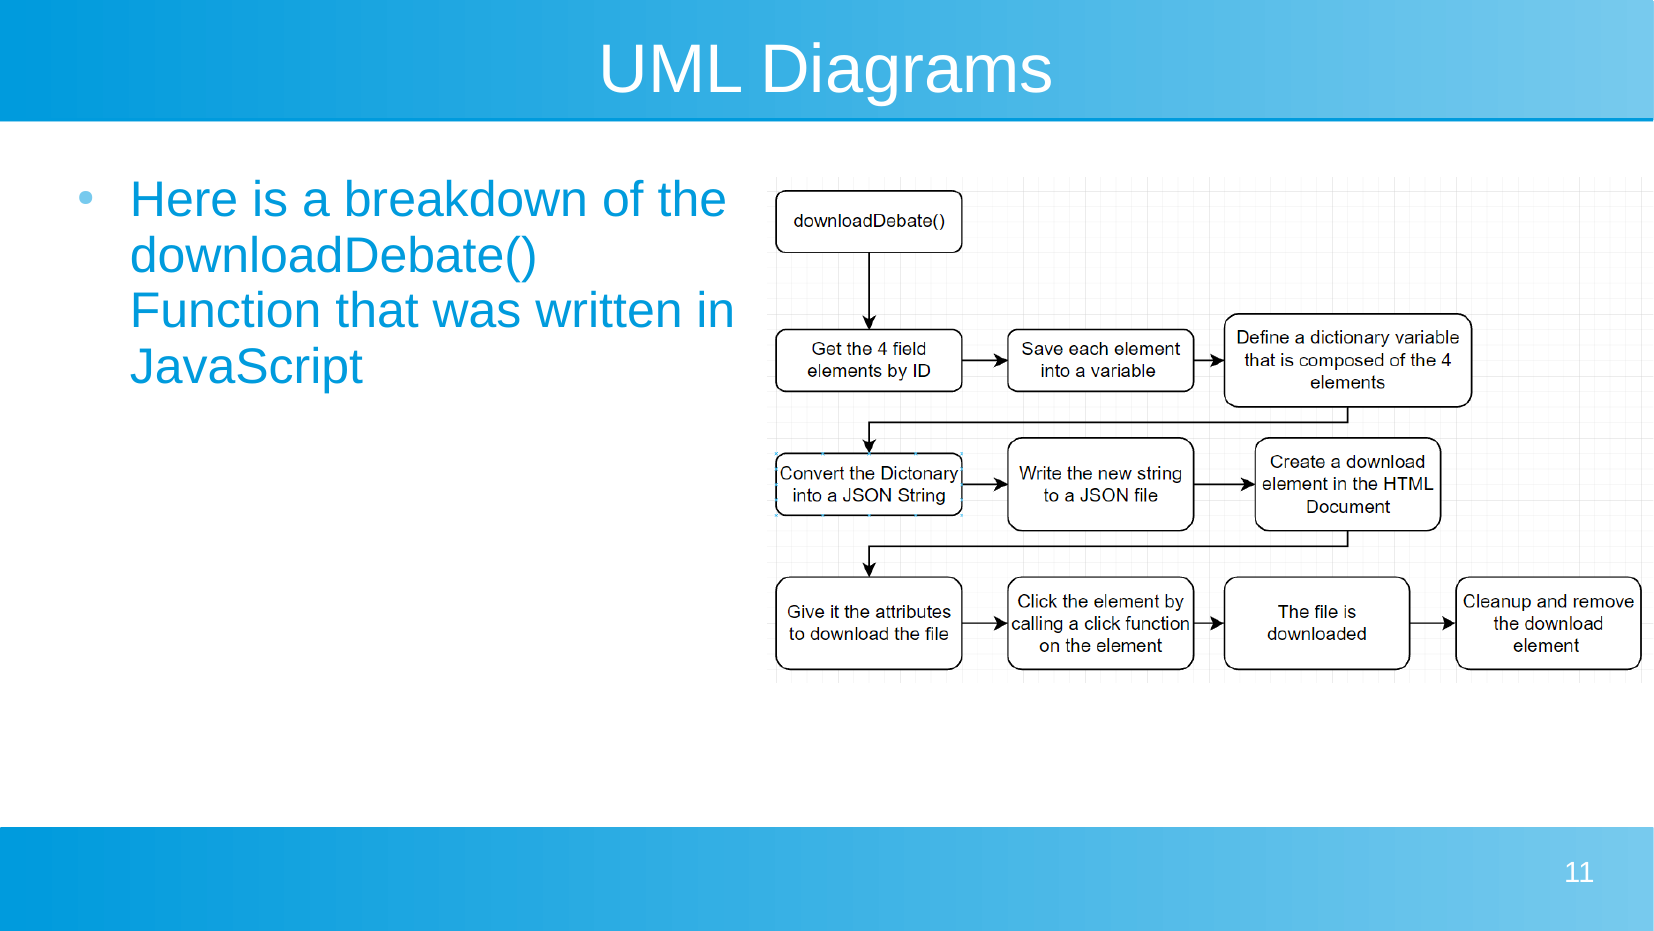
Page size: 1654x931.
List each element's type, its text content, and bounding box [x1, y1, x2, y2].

list Here is a breakdown of the downloadDebate() Function that was written in JavaScript [59, 171, 739, 762]
picture [767, 177, 1654, 683]
title UML Diagrams [59, 29, 1595, 108]
